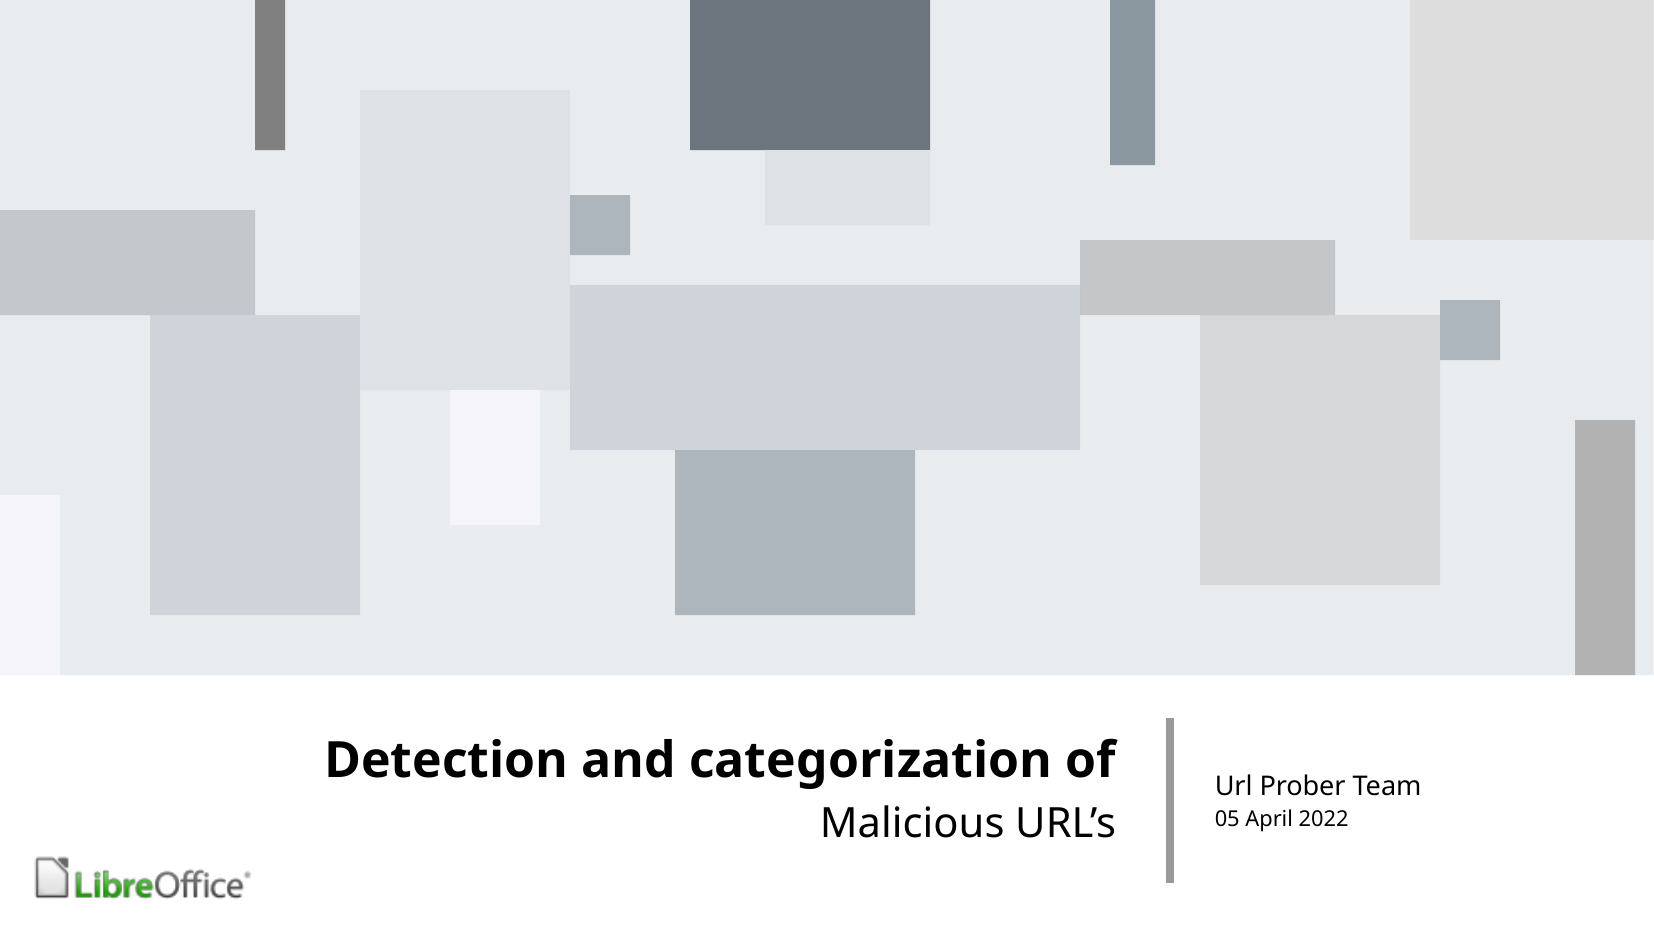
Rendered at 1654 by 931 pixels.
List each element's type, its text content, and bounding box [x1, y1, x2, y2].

text_box Url Prober Team 05 April 2022 [1200, 759, 1591, 841]
picture [30, 852, 256, 903]
text_box Detection and categorization of Malicious URL’s [262, 717, 1131, 869]
